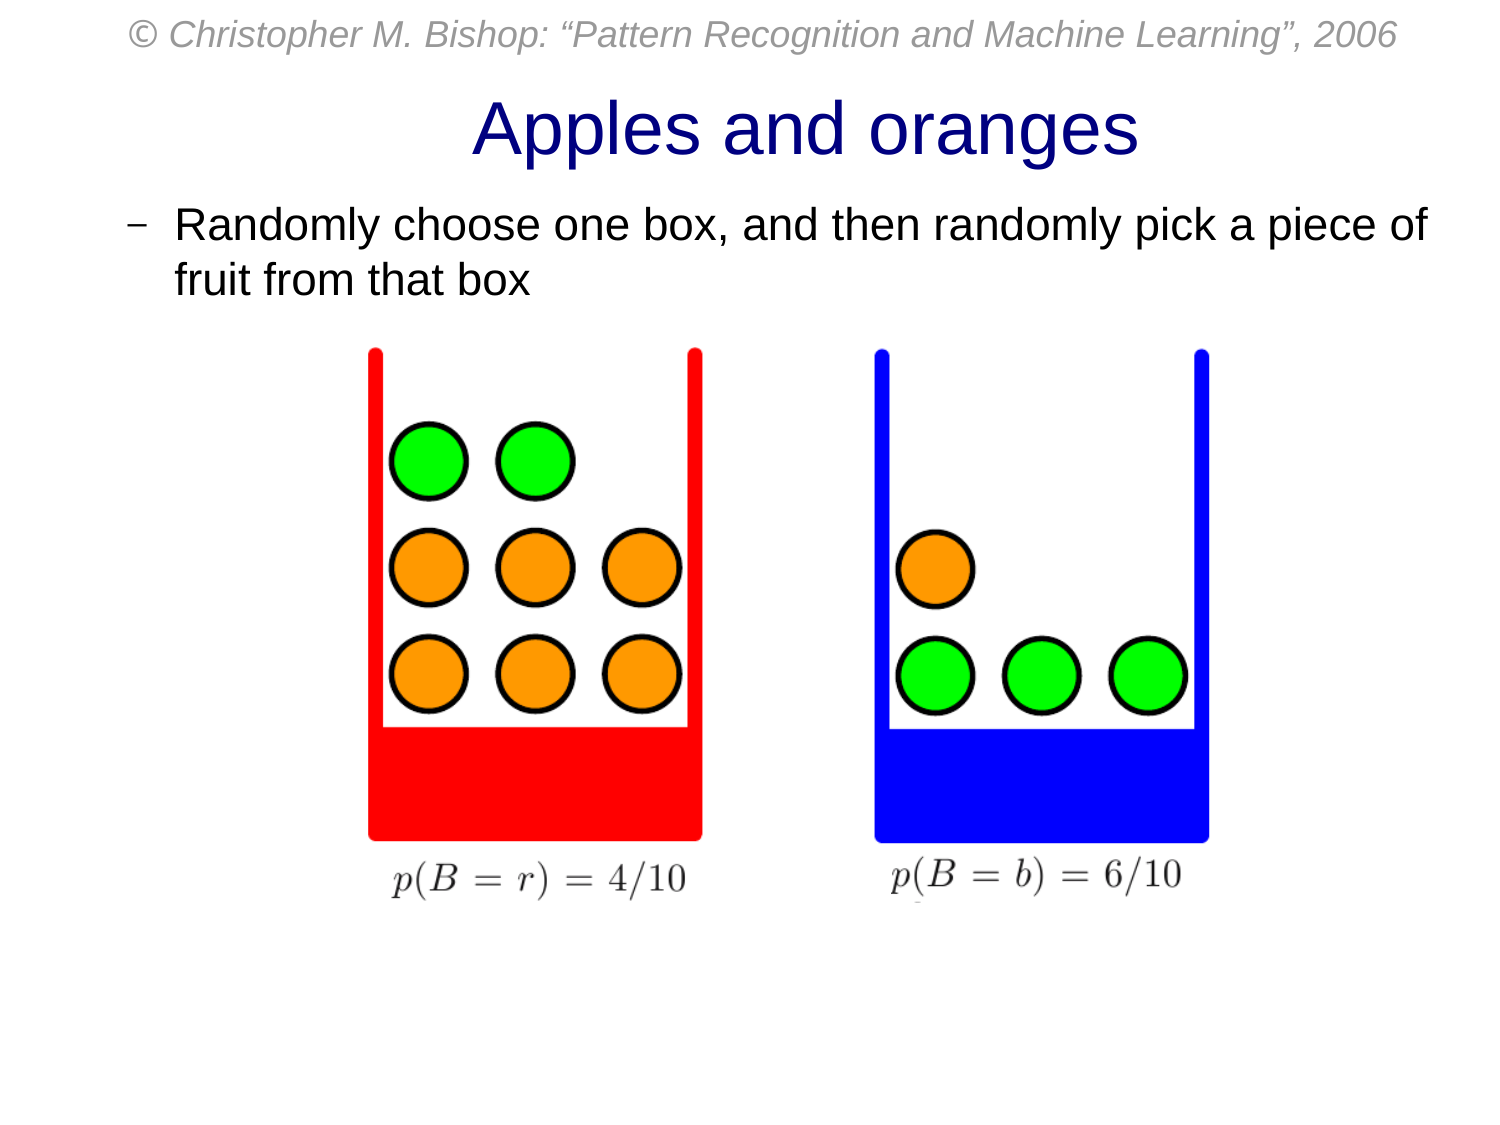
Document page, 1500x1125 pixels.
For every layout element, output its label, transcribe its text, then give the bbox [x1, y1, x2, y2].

picture [367, 346, 705, 845]
title Apples and oranges [149, 90, 1463, 179]
text_box © Christopher M. Bishop: “Pattern Recognition and Machine Learning”, 2006 [112, 0, 1500, 90]
picture [389, 854, 690, 902]
picture [891, 853, 1183, 903]
picture [871, 345, 1213, 847]
list Randomly choose one box, and then randomly pick a piece of fruit from that box [37, 187, 1500, 1125]
